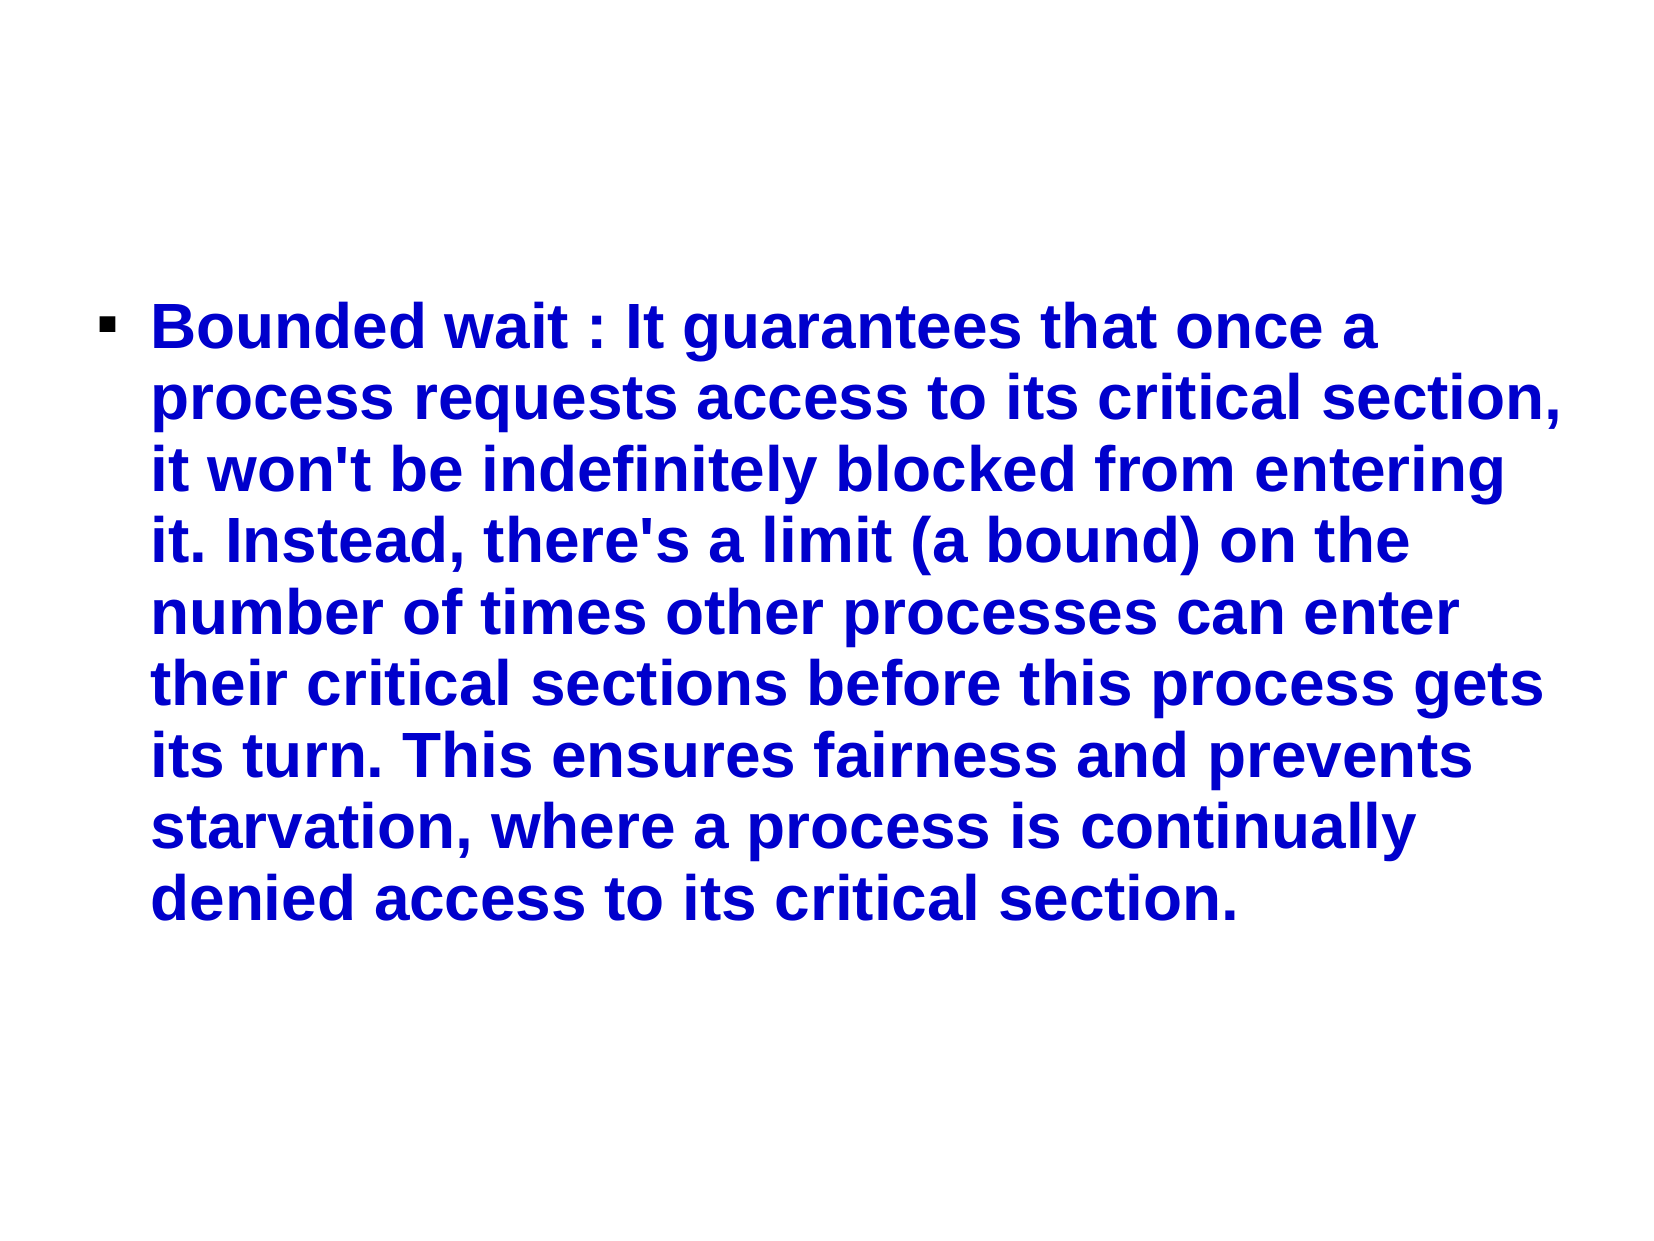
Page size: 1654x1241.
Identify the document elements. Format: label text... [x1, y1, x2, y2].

list Bounded wait : It guarantees that once a process requests access to its critical section, it won't be indefinitely blocked from entering it. Instead, there's a limit (a bound) on the number of times other processes can enter their critical sections before this process gets its turn. This ensures fairness and prevents starvation, where a process is continually denied access to its critical section. [82, 290, 1571, 1010]
